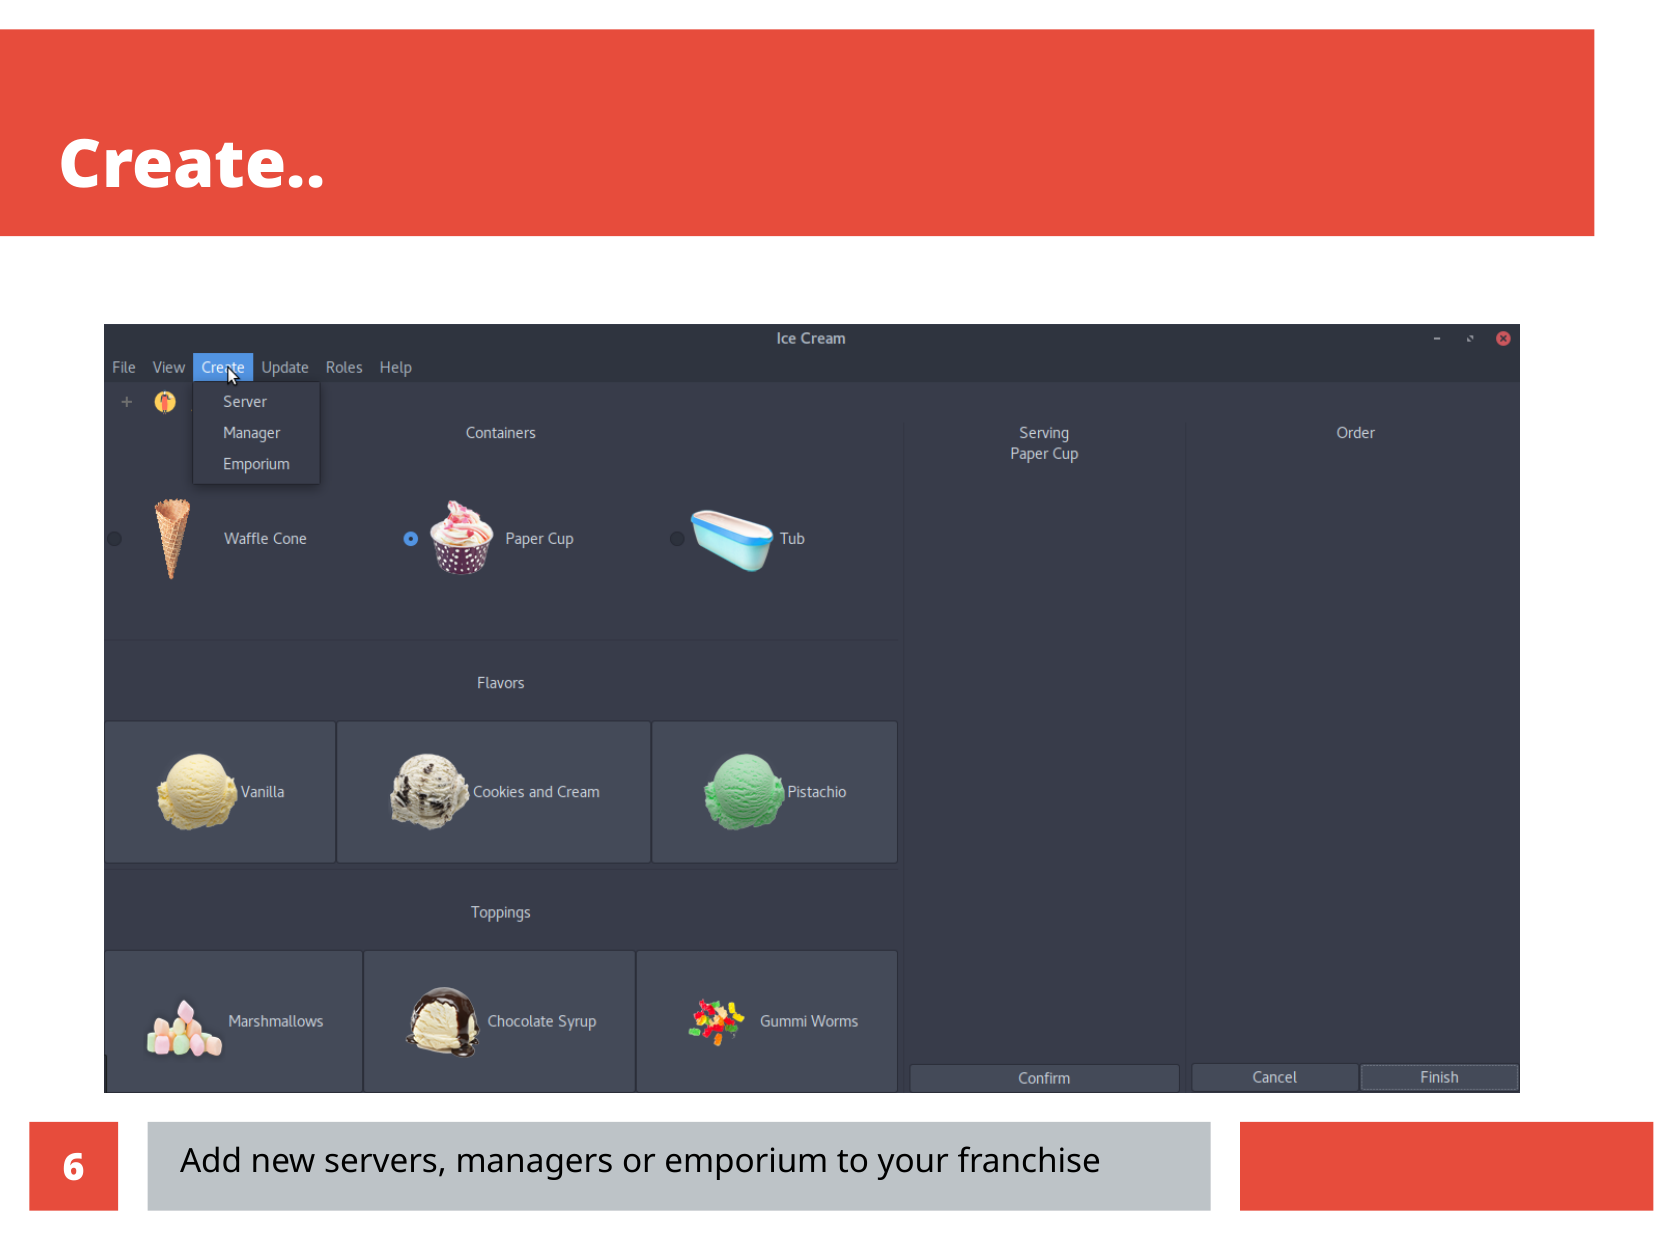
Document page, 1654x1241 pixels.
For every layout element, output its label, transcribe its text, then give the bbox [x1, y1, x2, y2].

picture [104, 324, 1520, 1093]
text_box Add new servers, managers or emporium to your franchise [165, 1130, 1210, 1189]
title Create.. [58, 58, 1595, 207]
